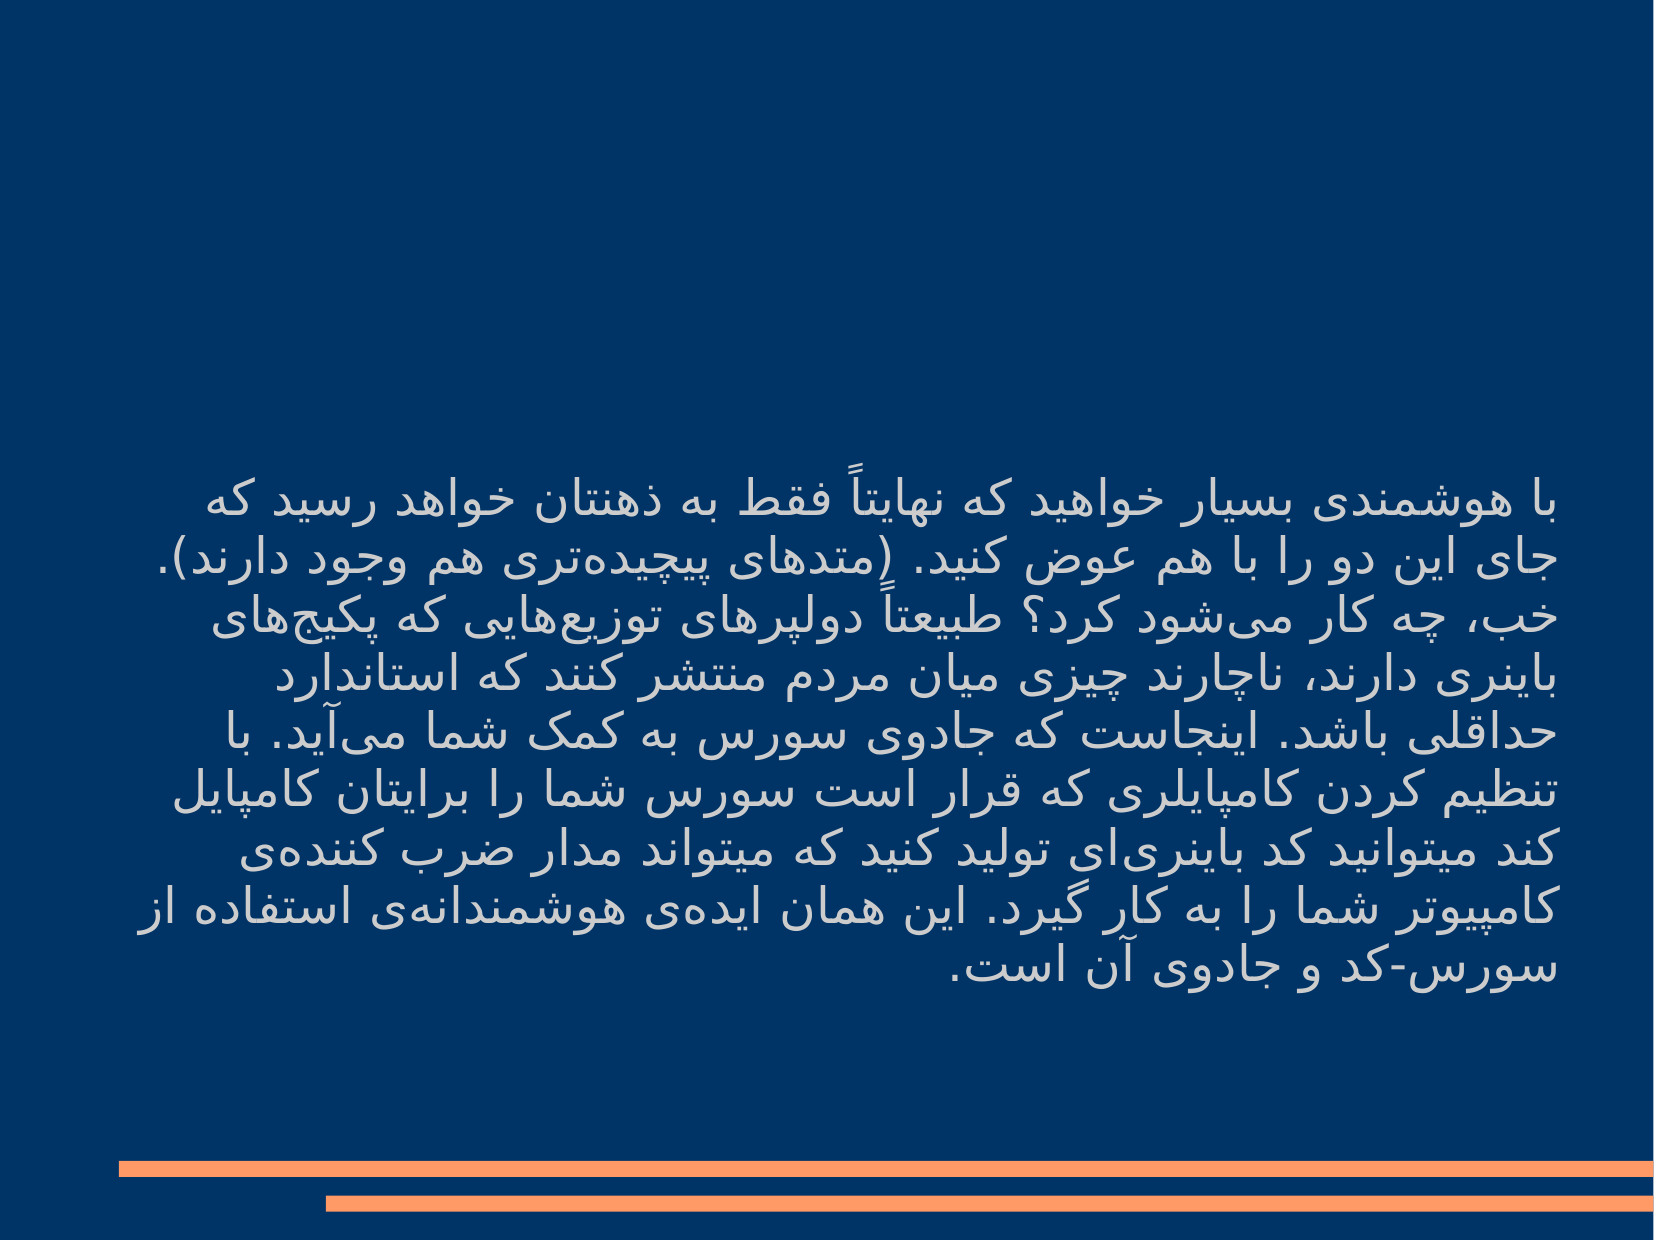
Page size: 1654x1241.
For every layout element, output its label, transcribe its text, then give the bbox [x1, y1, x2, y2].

subtitle با هوشمندی بسیار خواهید که نهایتاً فقط به ذهنتان خواهد رسید که جای این دو را با هم عوض کنید. (متدهای پیچیده‌تری هم وجود دارند). خب، چه کار می‌شود کرد؟ طبیعتاً دولپرهای توزیع‌هایی که پکیج‌های باینری دارند، ناچارند چیزی میان مردم منتشر کنند که استاندارد حداقلی باشد. اینجاست که جادوی سورس به کمک شما می‌آید. با تنظیم کردن کامپایلری که قرار است سورس شما را برایتان کامپایل کند میتوانید کد باینری‌ای تولید کنید که میتواند مدار ضرب کننده‌ی کامپیوتر شما را به کار گیرد. این همان ایده‌ی هوشمندانه‌ی استفاده از سورس-کد و جادوی آن است. [121, 322, 1561, 1141]
